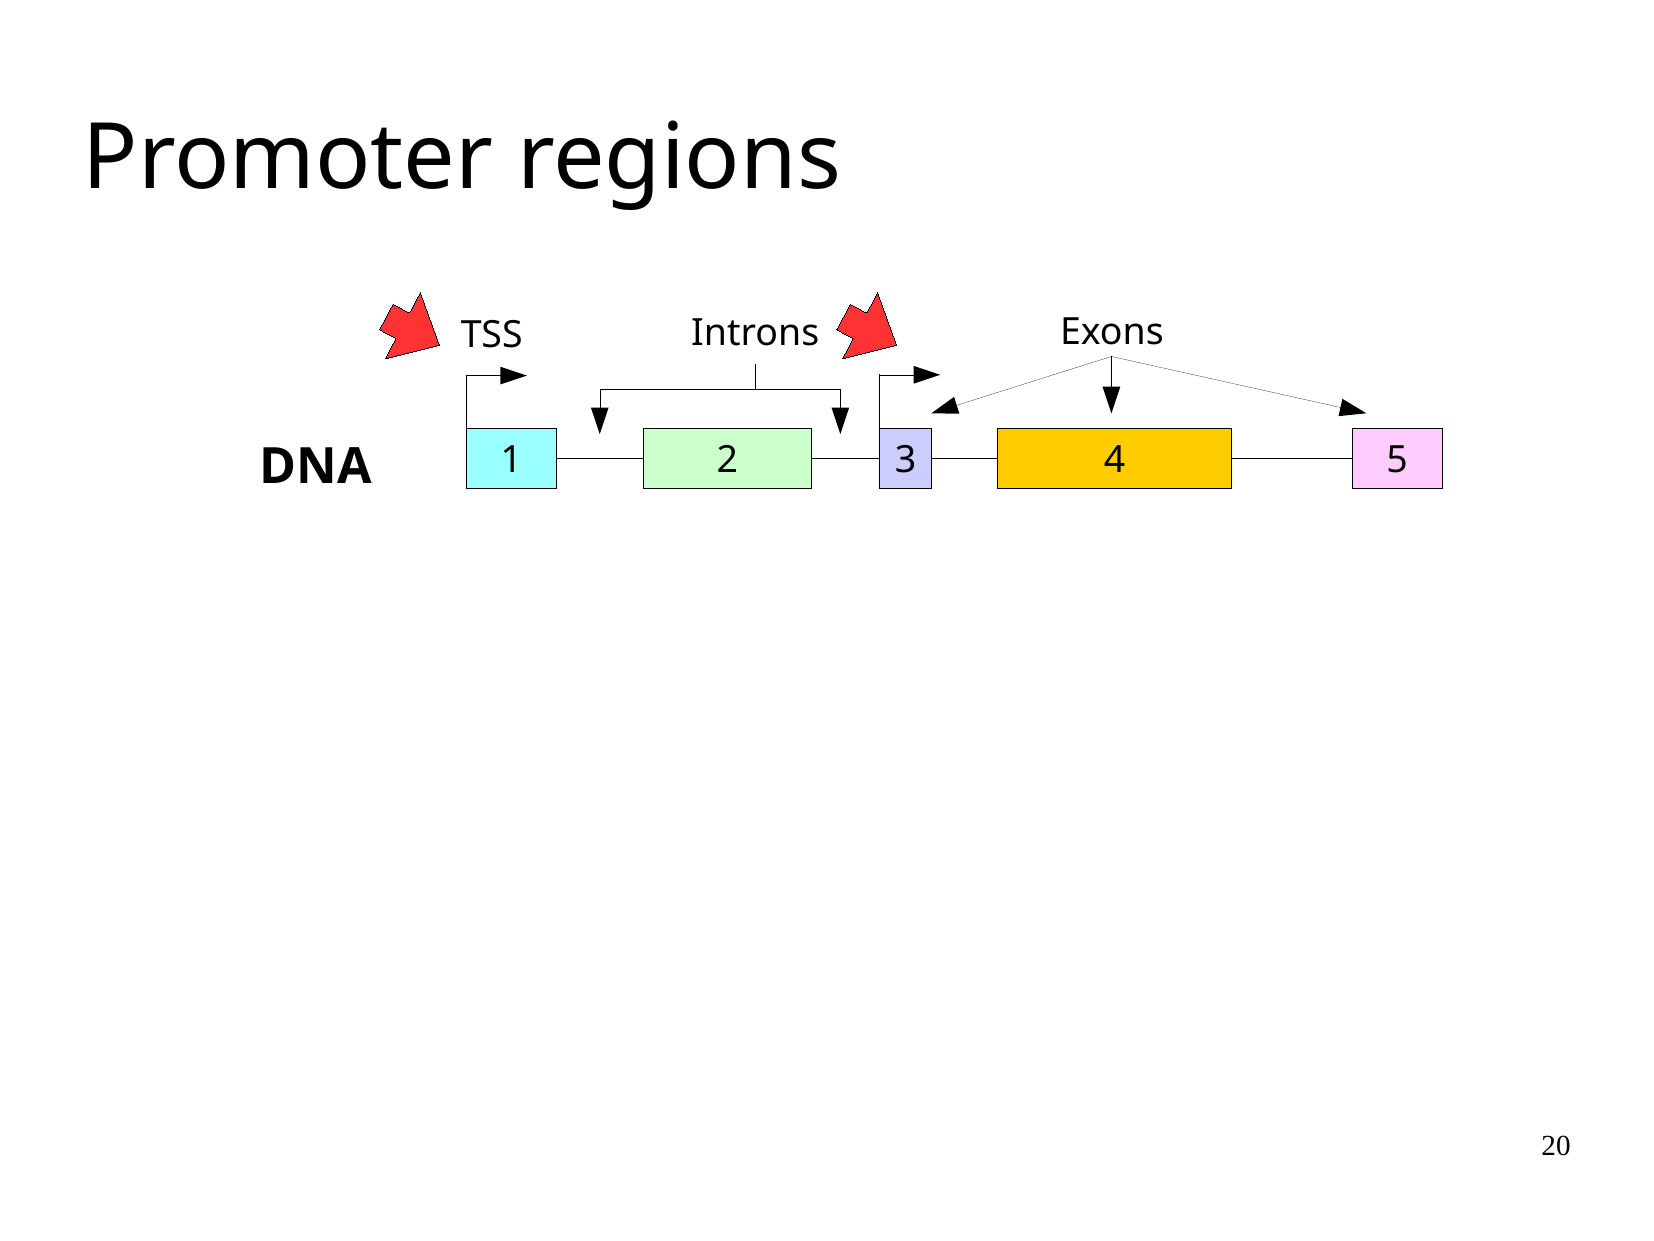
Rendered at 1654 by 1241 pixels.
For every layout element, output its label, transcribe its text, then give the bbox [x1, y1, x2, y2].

text_box DNA [244, 422, 377, 498]
text_box Introns [676, 298, 818, 359]
text_box 2 [643, 428, 812, 489]
text_box [379, 292, 440, 359]
title Promoter regions [82, 49, 1571, 257]
text_box 4 [997, 428, 1232, 489]
text_box 3 [879, 428, 932, 489]
text_box [836, 292, 897, 359]
text_box Exons [1045, 297, 1171, 358]
text_box 5 [1352, 428, 1443, 489]
text_box TSS [445, 300, 540, 362]
text_box 1 [466, 428, 557, 489]
